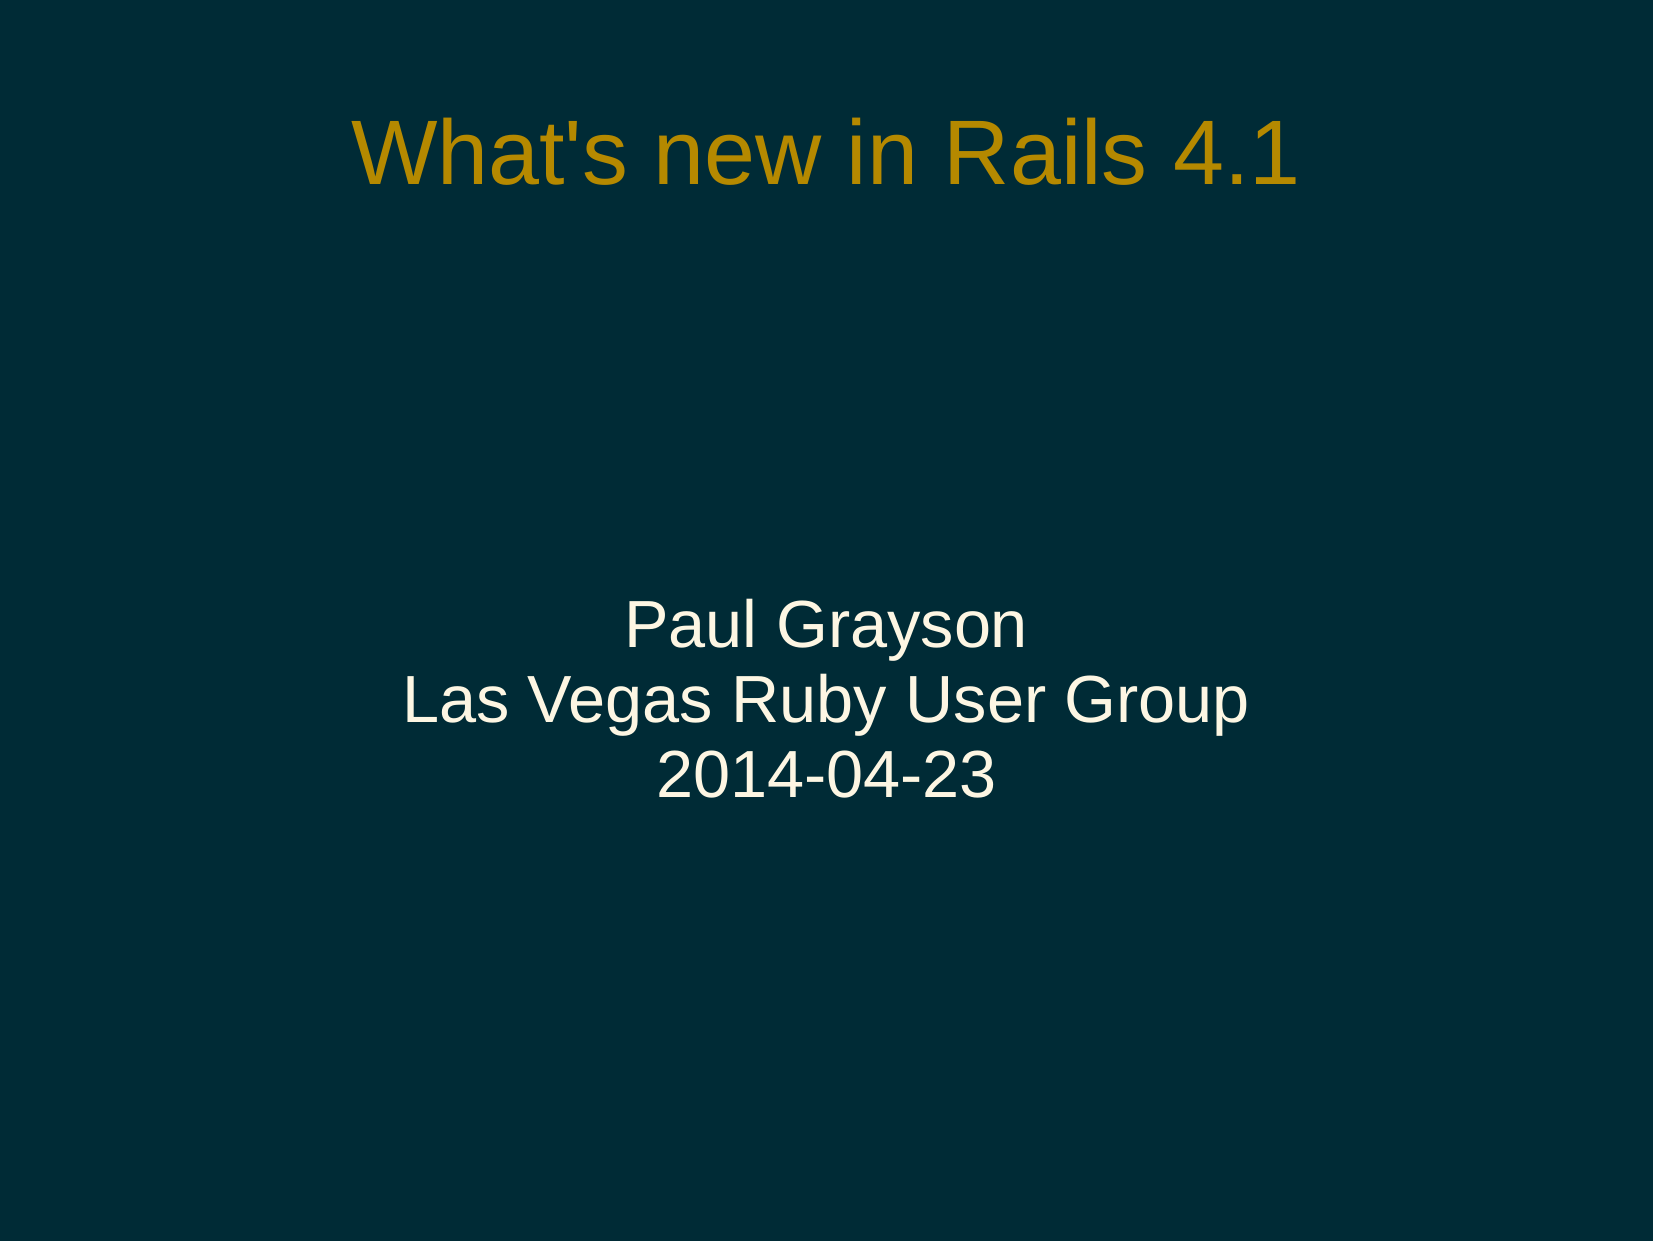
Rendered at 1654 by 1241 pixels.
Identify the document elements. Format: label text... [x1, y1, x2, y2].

subtitle Paul Grayson Las Vegas Ruby User Group 2014-04-23 [82, 290, 1571, 1109]
title What's new in Rails 4.1 [82, 49, 1571, 257]
